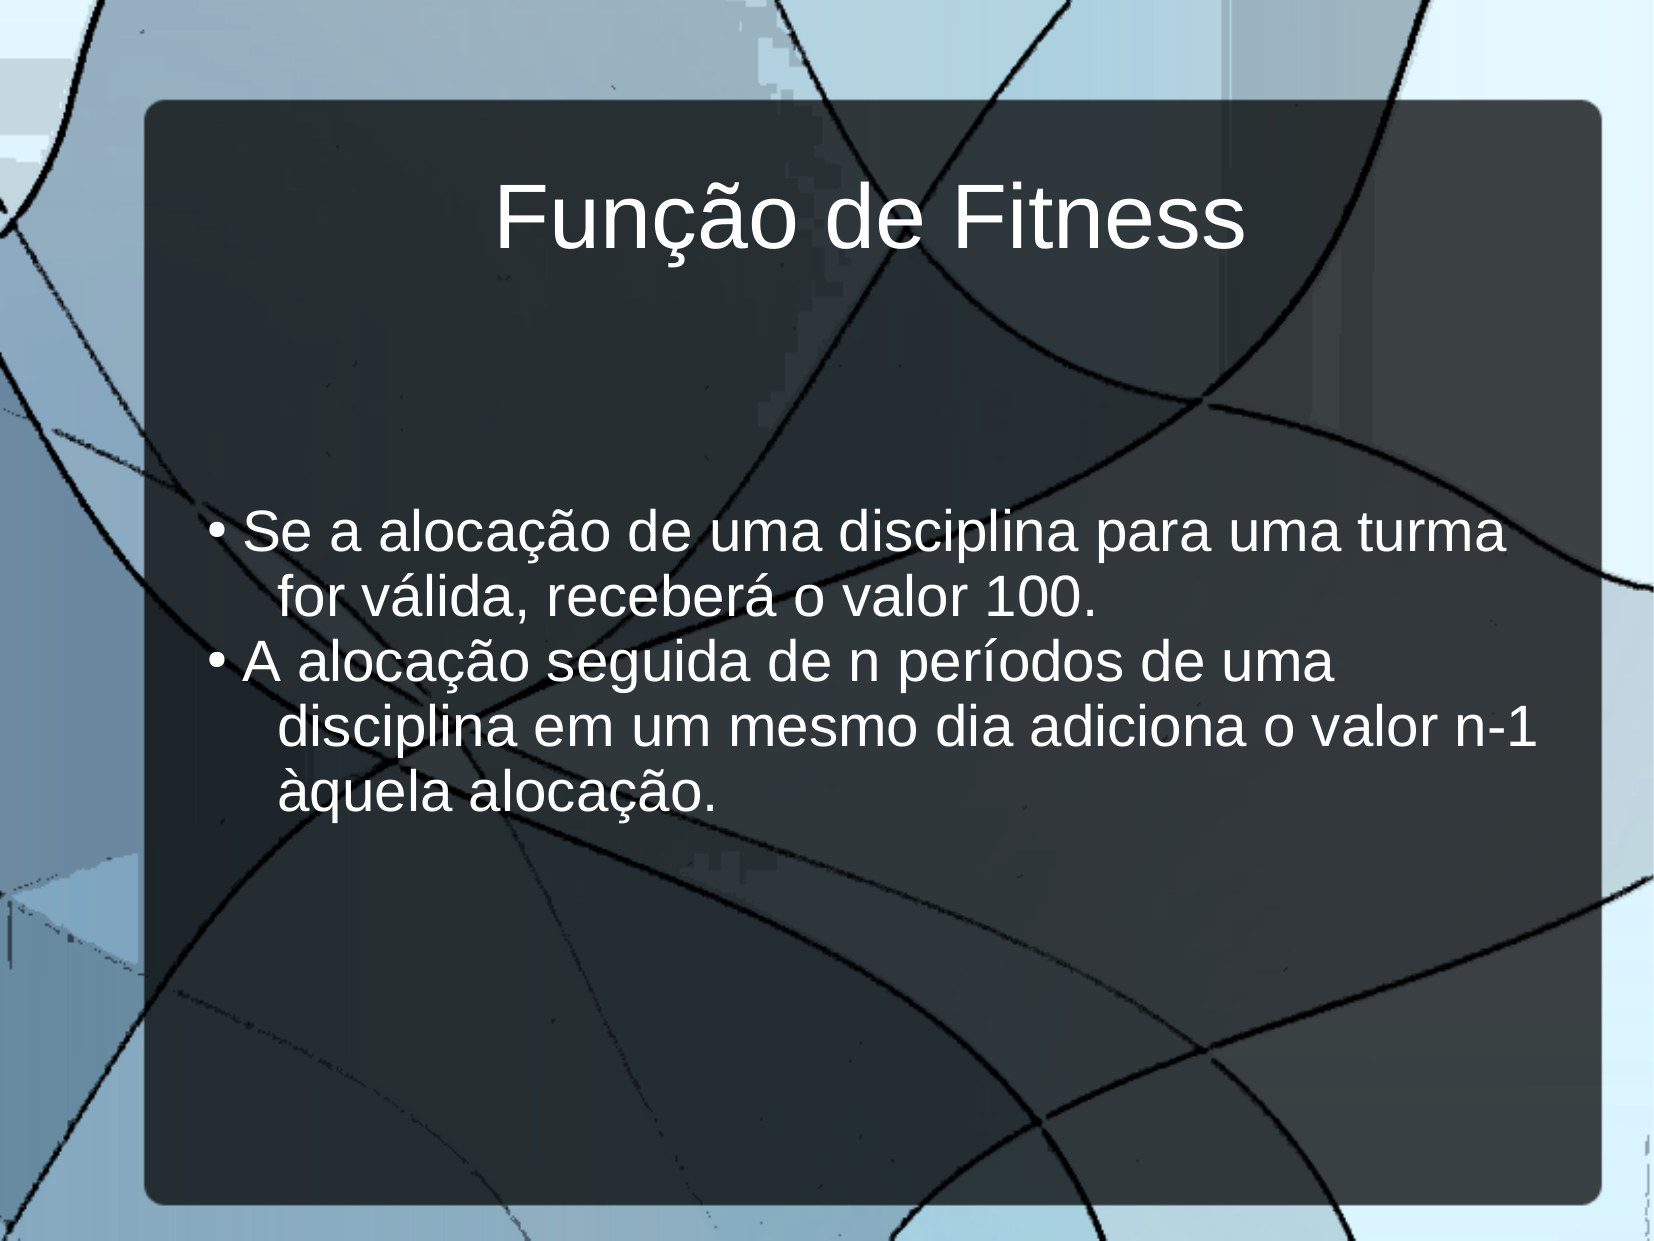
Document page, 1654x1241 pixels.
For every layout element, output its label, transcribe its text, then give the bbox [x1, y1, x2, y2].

subtitle Se a alocação de uma disciplina para uma turma for válida, receberá o valor 100. A alocação seguida de n períodos de uma disciplina em um mesmo dia adiciona o valor n-1 àquela alocação. [206, 356, 1571, 1161]
title Função de Fitness [159, 115, 1583, 318]
picture [0, 0, 1654, 1241]
